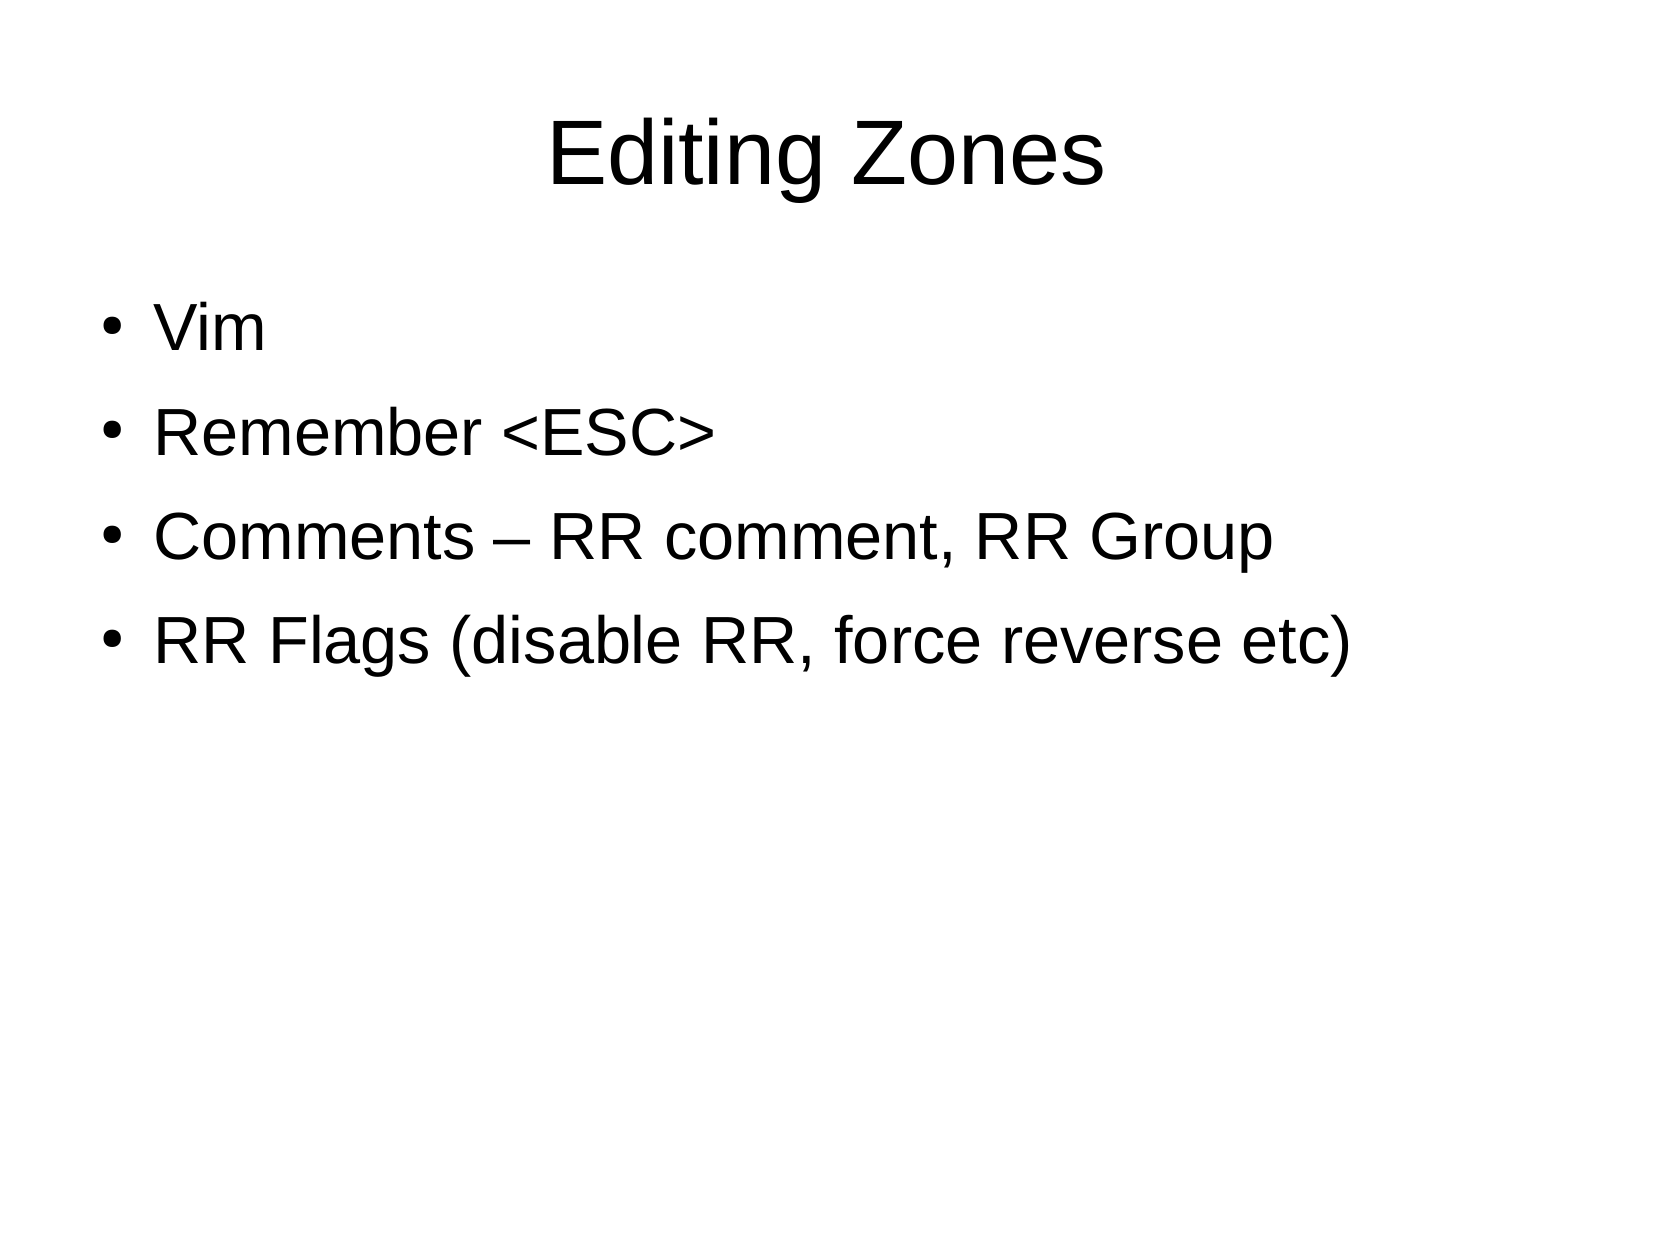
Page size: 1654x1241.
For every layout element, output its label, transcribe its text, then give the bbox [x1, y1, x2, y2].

list Vim Remember <ESC> Comments – RR comment, RR Group RR Flags (disable RR, force reverse etc) [82, 290, 1538, 1010]
title Editing Zones [82, 49, 1571, 257]
